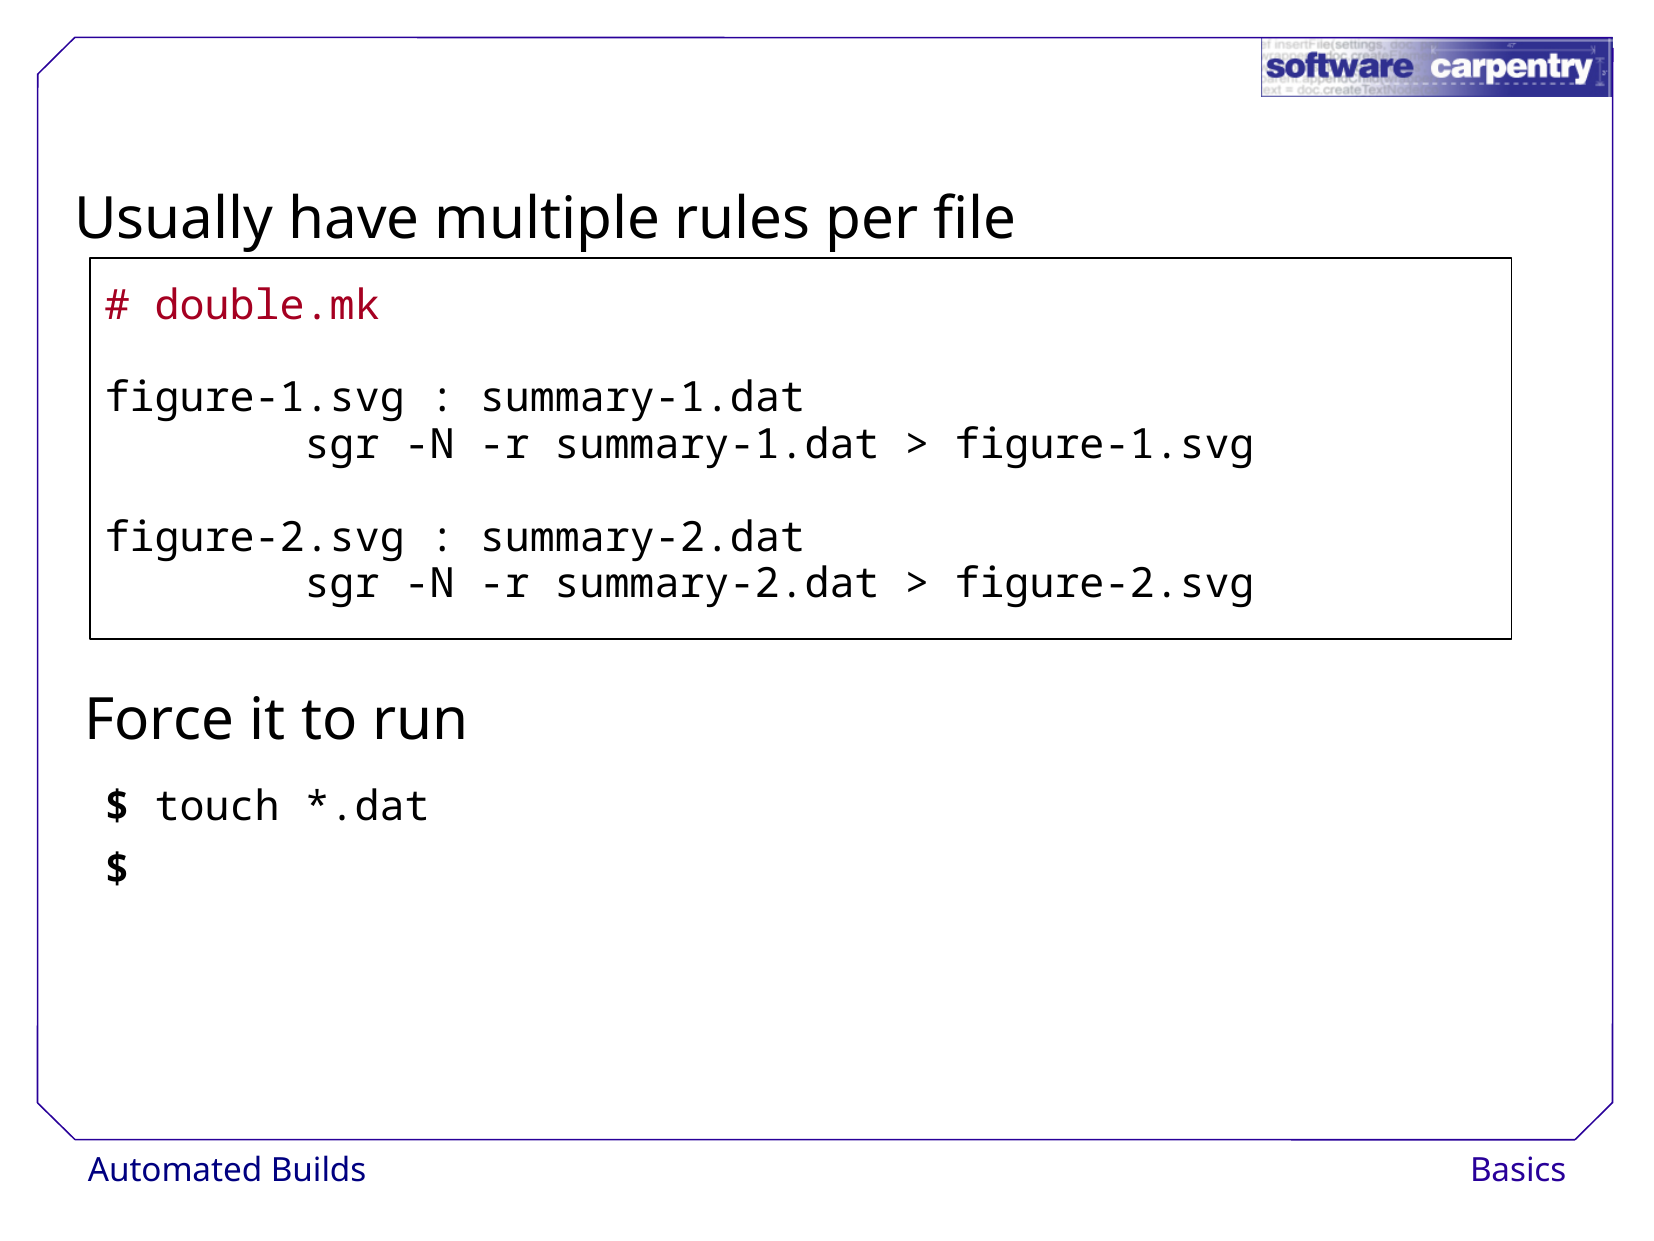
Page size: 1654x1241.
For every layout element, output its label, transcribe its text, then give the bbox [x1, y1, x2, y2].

text_box $ touch *.dat $ [89, 759, 1512, 970]
picture [1261, 39, 1613, 97]
text_box Force it to run [69, 638, 634, 760]
text_box Usually have multiple rules per file [59, 138, 1182, 259]
text_box # double.mk figure-1.svg : summary-1.dat sgr -N -r summary-1.dat > figure-1.svg figure-2.svg : summary-2.dat sgr -N -r summary-2.dat > figure-2.svg [89, 258, 1512, 640]
